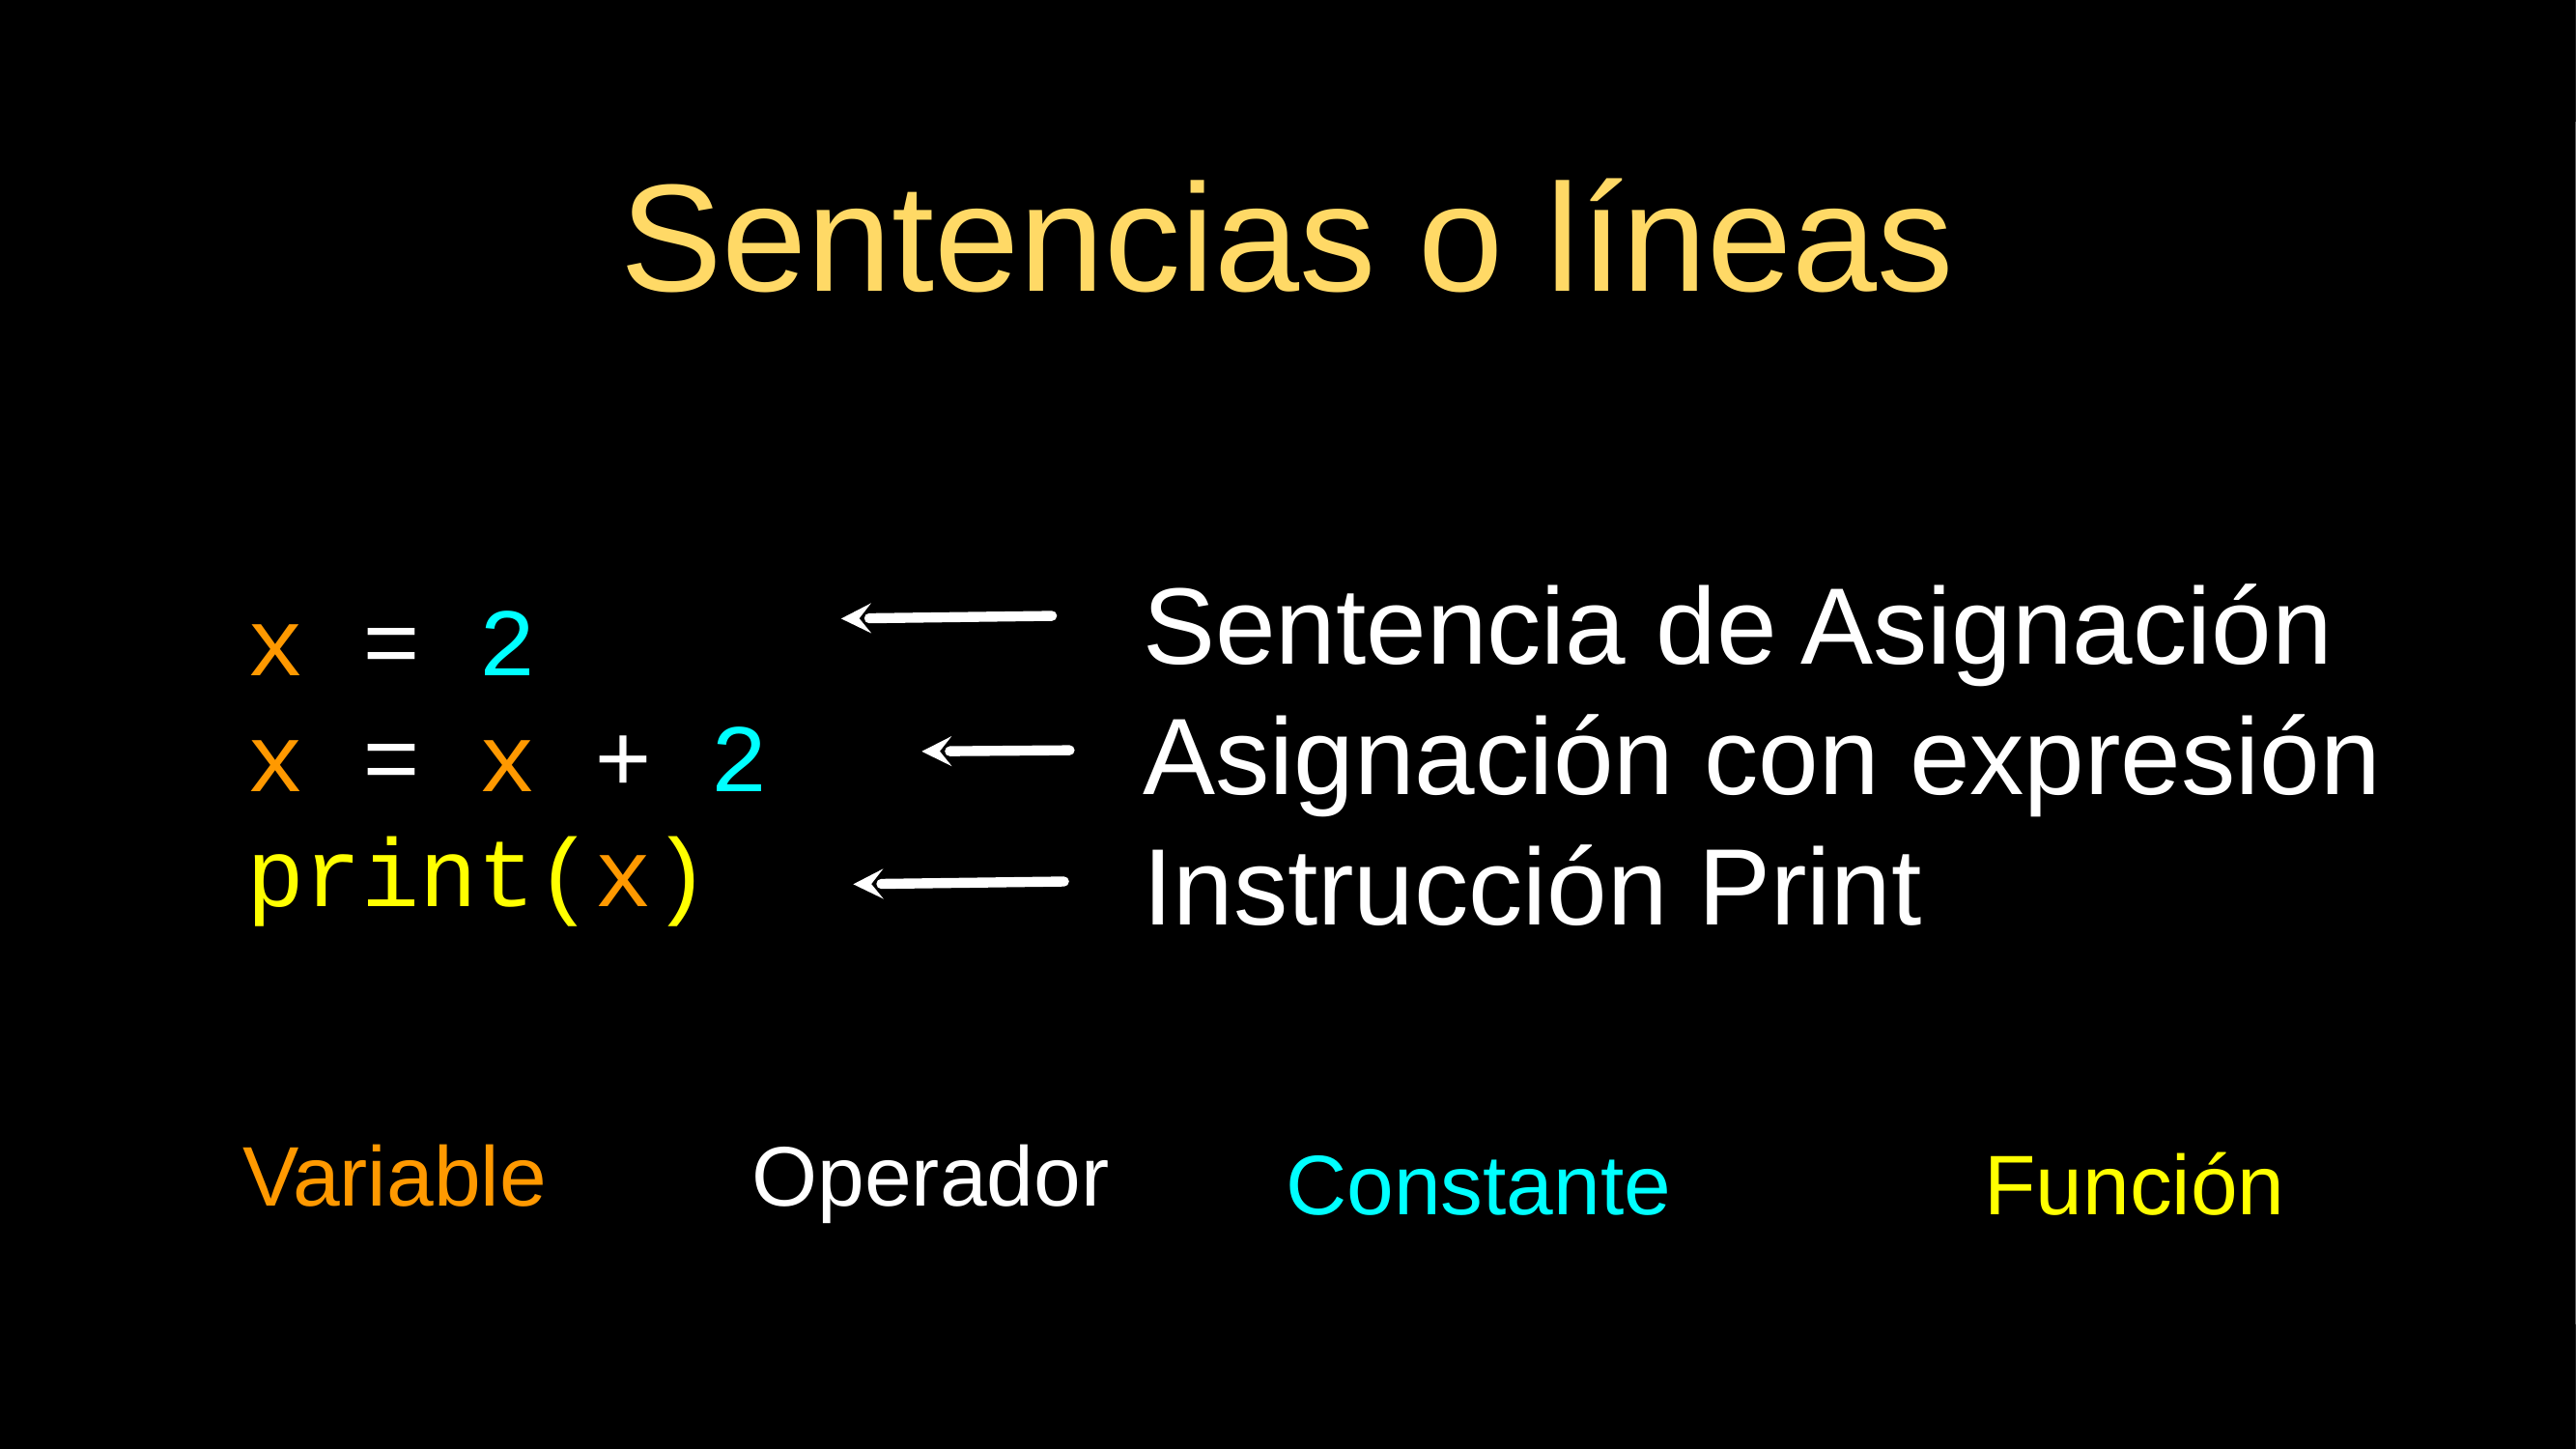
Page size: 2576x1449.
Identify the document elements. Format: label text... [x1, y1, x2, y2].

text_box Función [1858, 1122, 2412, 1238]
text_box Operador [744, 1115, 1118, 1231]
title Sentencias o líneas [128, 122, 2448, 338]
text_box x = 2 x = x + 2 print(x) [245, 432, 881, 1073]
text_box Sentencia de Asignación Asignación con expresión Instrucción Print [1143, 430, 2550, 1071]
text_box Constante [1280, 1122, 1678, 1238]
text_box Variable [209, 1115, 581, 1231]
